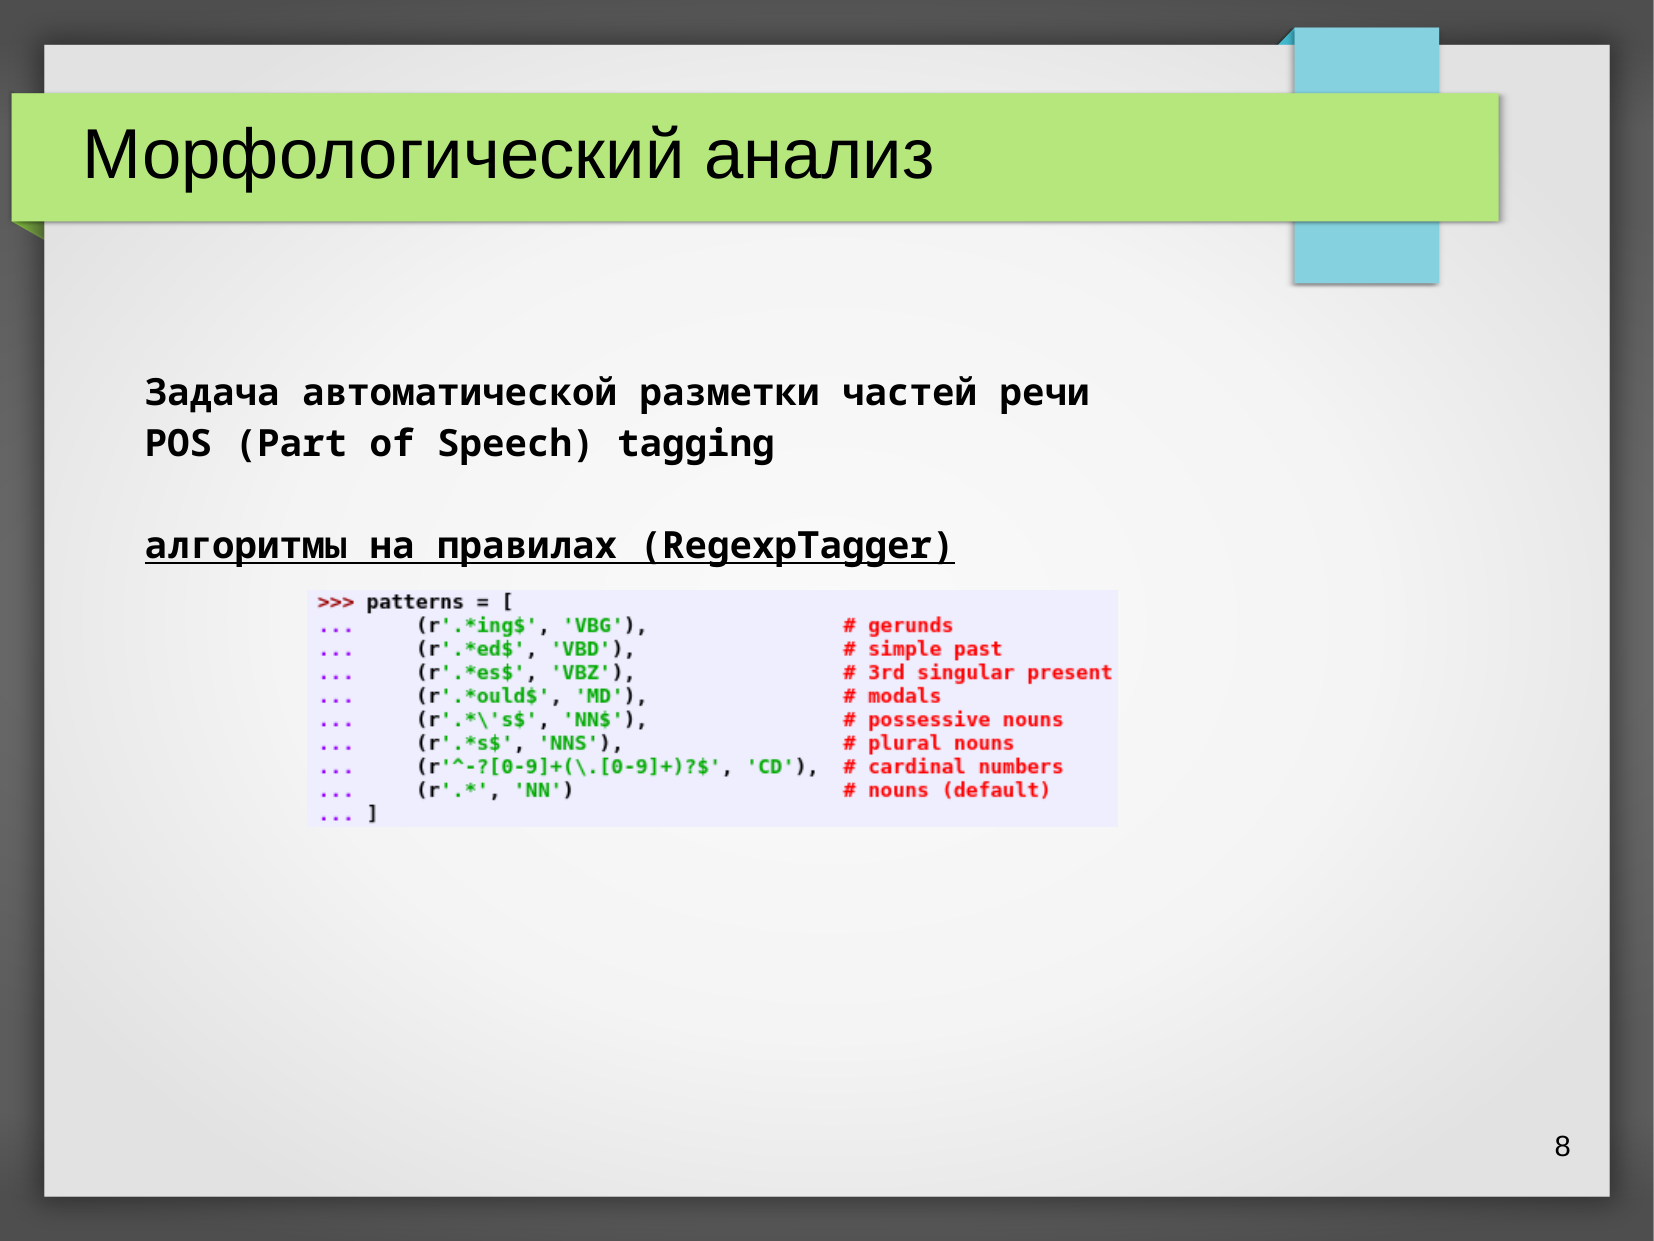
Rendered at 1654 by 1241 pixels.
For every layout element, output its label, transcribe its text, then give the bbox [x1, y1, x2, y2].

title Морфологический анализ [82, 114, 993, 194]
picture [0, 0, 1654, 1241]
text_box Задача автоматической разметки частей речи POS (Part of Speech) tagging алгоритмы на правилах (RegexpTagger) [129, 358, 1252, 591]
